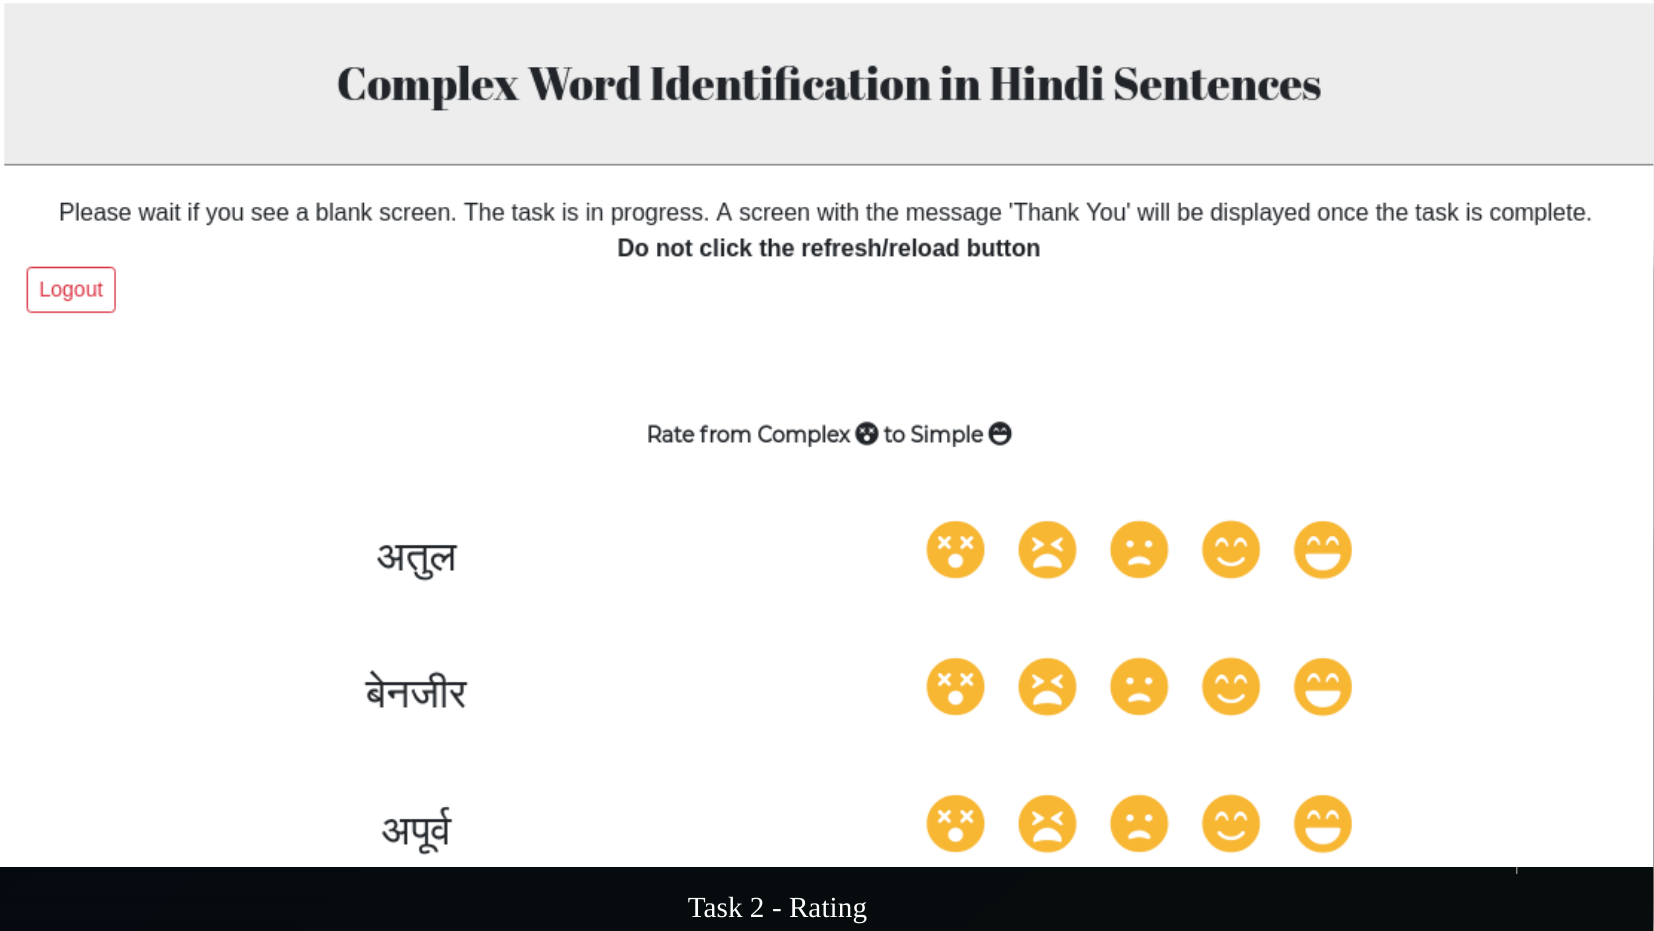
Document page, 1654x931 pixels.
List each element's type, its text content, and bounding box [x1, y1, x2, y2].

text_box Task 2 - Rating [673, 883, 945, 931]
picture [0, 0, 1654, 931]
